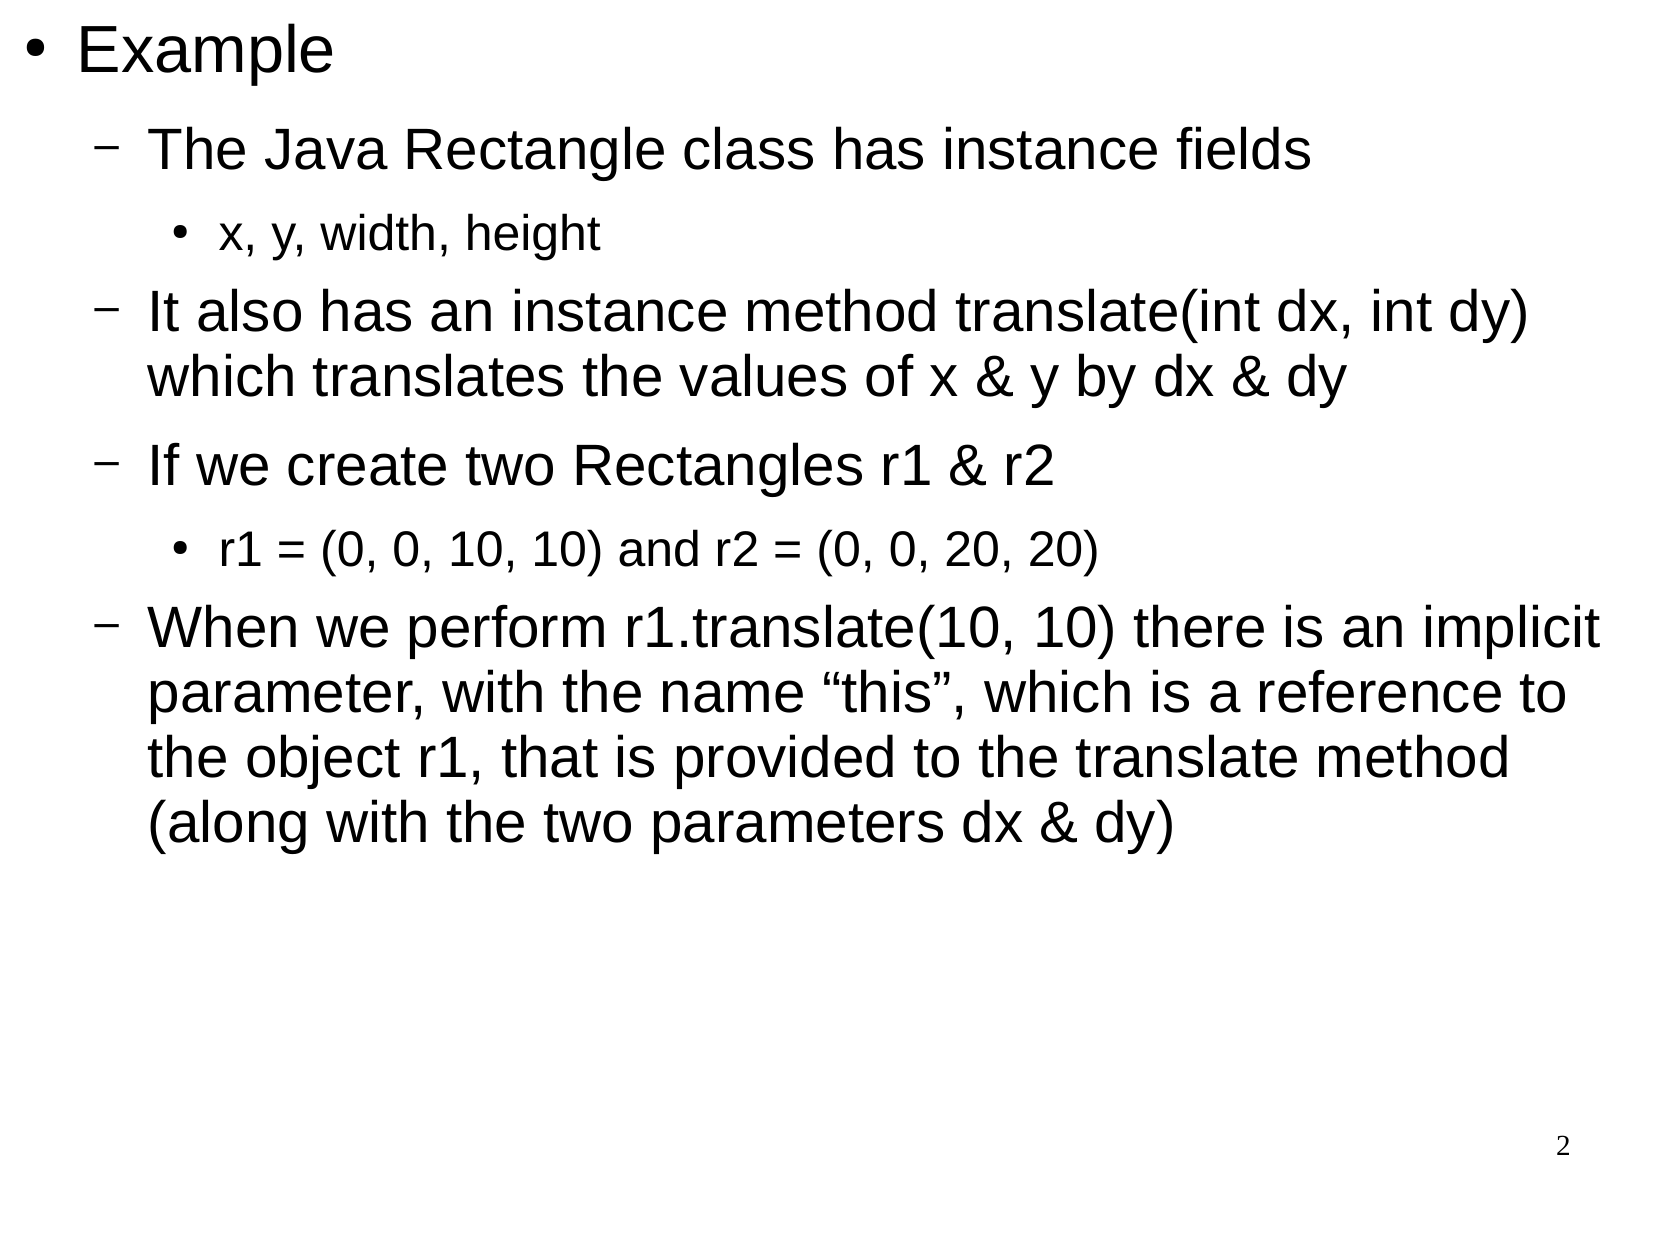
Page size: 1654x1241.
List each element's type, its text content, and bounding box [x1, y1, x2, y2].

list Example The Java Rectangle class has instance fields x, y, width, height It also has an instance method translate(int dx, int dy) which translates the values of x & y by dx & dy If we create two Rectangles r1 & r2 r1 = (0, 0, 10, 10) and r2 = (0, 0, 20, 20) When we perform r1.translate(10, 10) there is an implicit parameter, with the name “this”, which is a reference to the object r1, that is provided to the translate method (along with the two parameters dx & dy) [5, 12, 1654, 1241]
